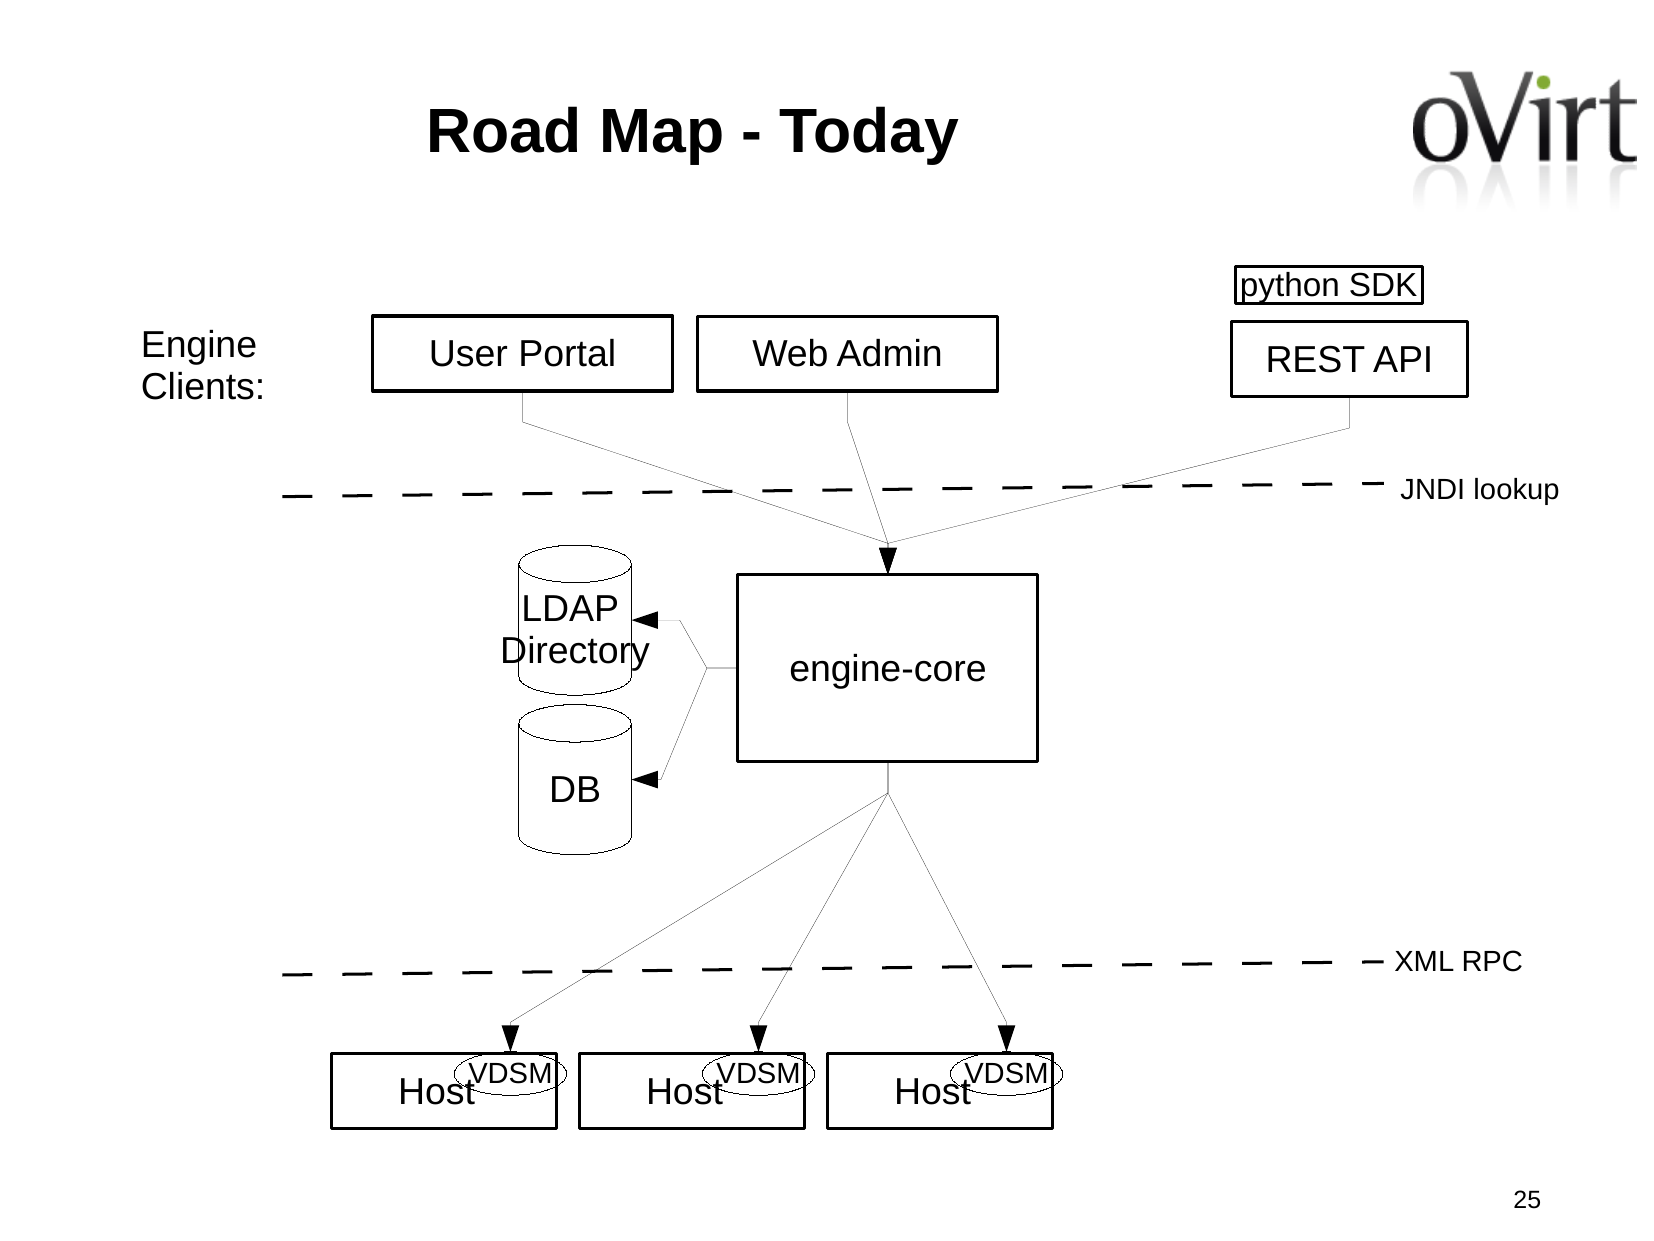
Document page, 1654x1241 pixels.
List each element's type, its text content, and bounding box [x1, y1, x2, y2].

text_box VDSM [702, 1051, 815, 1096]
text_box python SDK [1235, 266, 1423, 304]
title Road Map - Today [82, 37, 1303, 226]
picture [1413, 63, 1637, 212]
text_box Host [535, 1053, 557, 1060]
text_box Host [783, 1053, 805, 1060]
text_box DB [518, 724, 632, 855]
text_box Engine Clients: [126, 316, 314, 415]
text_box Host [579, 1053, 805, 1129]
text_box LDAP Directory [518, 565, 632, 696]
text_box Web Admin [697, 316, 998, 392]
text_box VDSM [454, 1051, 567, 1096]
text_box VDSM [950, 1051, 1063, 1096]
text_box XML RPC [1379, 937, 1643, 986]
text_box Host [1031, 1053, 1053, 1060]
text_box JNDI lookup [1385, 465, 1649, 514]
text_box REST API [1231, 321, 1468, 397]
text_box engine-core [737, 574, 1038, 762]
text_box Host [827, 1053, 1053, 1129]
text_box Host [331, 1053, 557, 1129]
text_box User Portal [372, 316, 673, 392]
